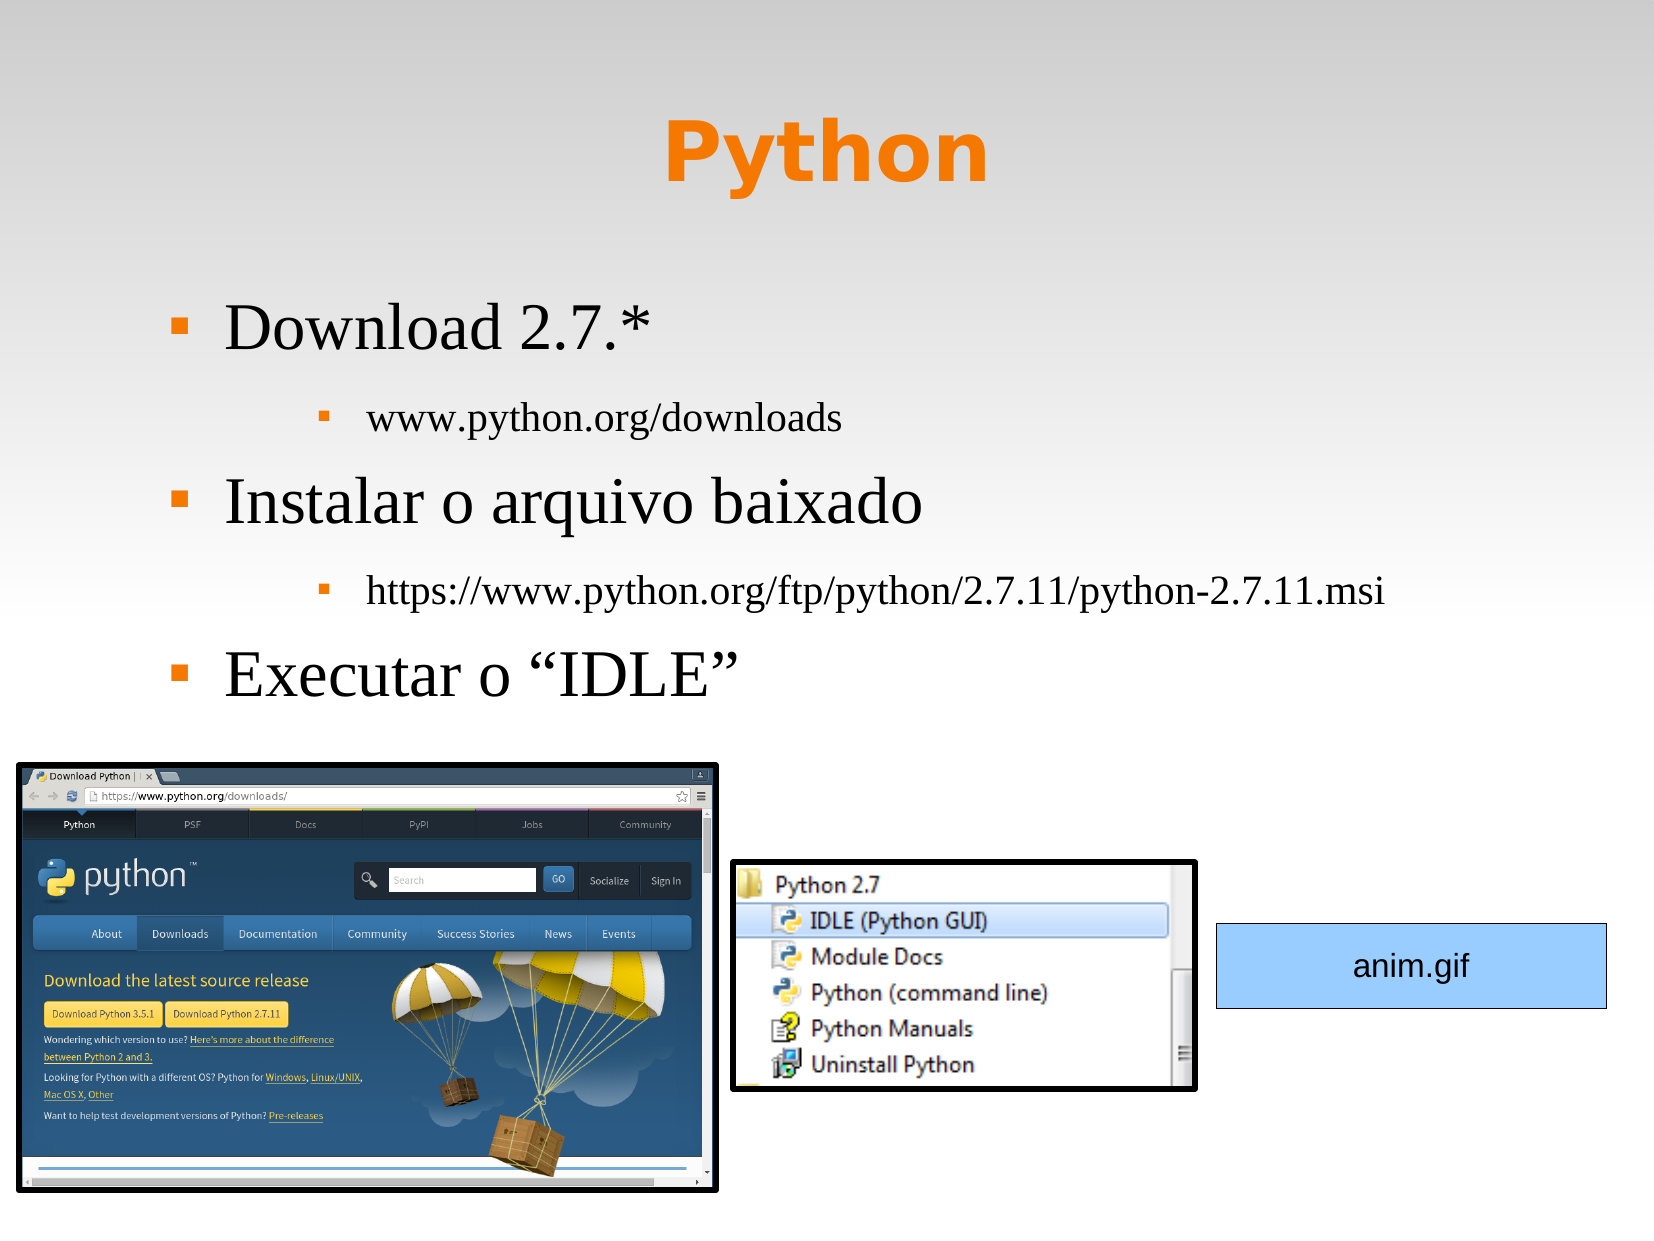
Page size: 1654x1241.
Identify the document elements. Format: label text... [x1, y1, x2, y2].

title Python [82, 49, 1571, 257]
text_box anim.gif [1216, 923, 1607, 1009]
picture [21, 768, 713, 1188]
list Download 2.7.* www.python.org/downloads Instalar o arquivo baixado https://www.python.org/ftp/python/2.7.11/python-2.7.11.msi Executar o “IDLE” [82, 290, 1571, 1109]
picture [736, 865, 1192, 1086]
